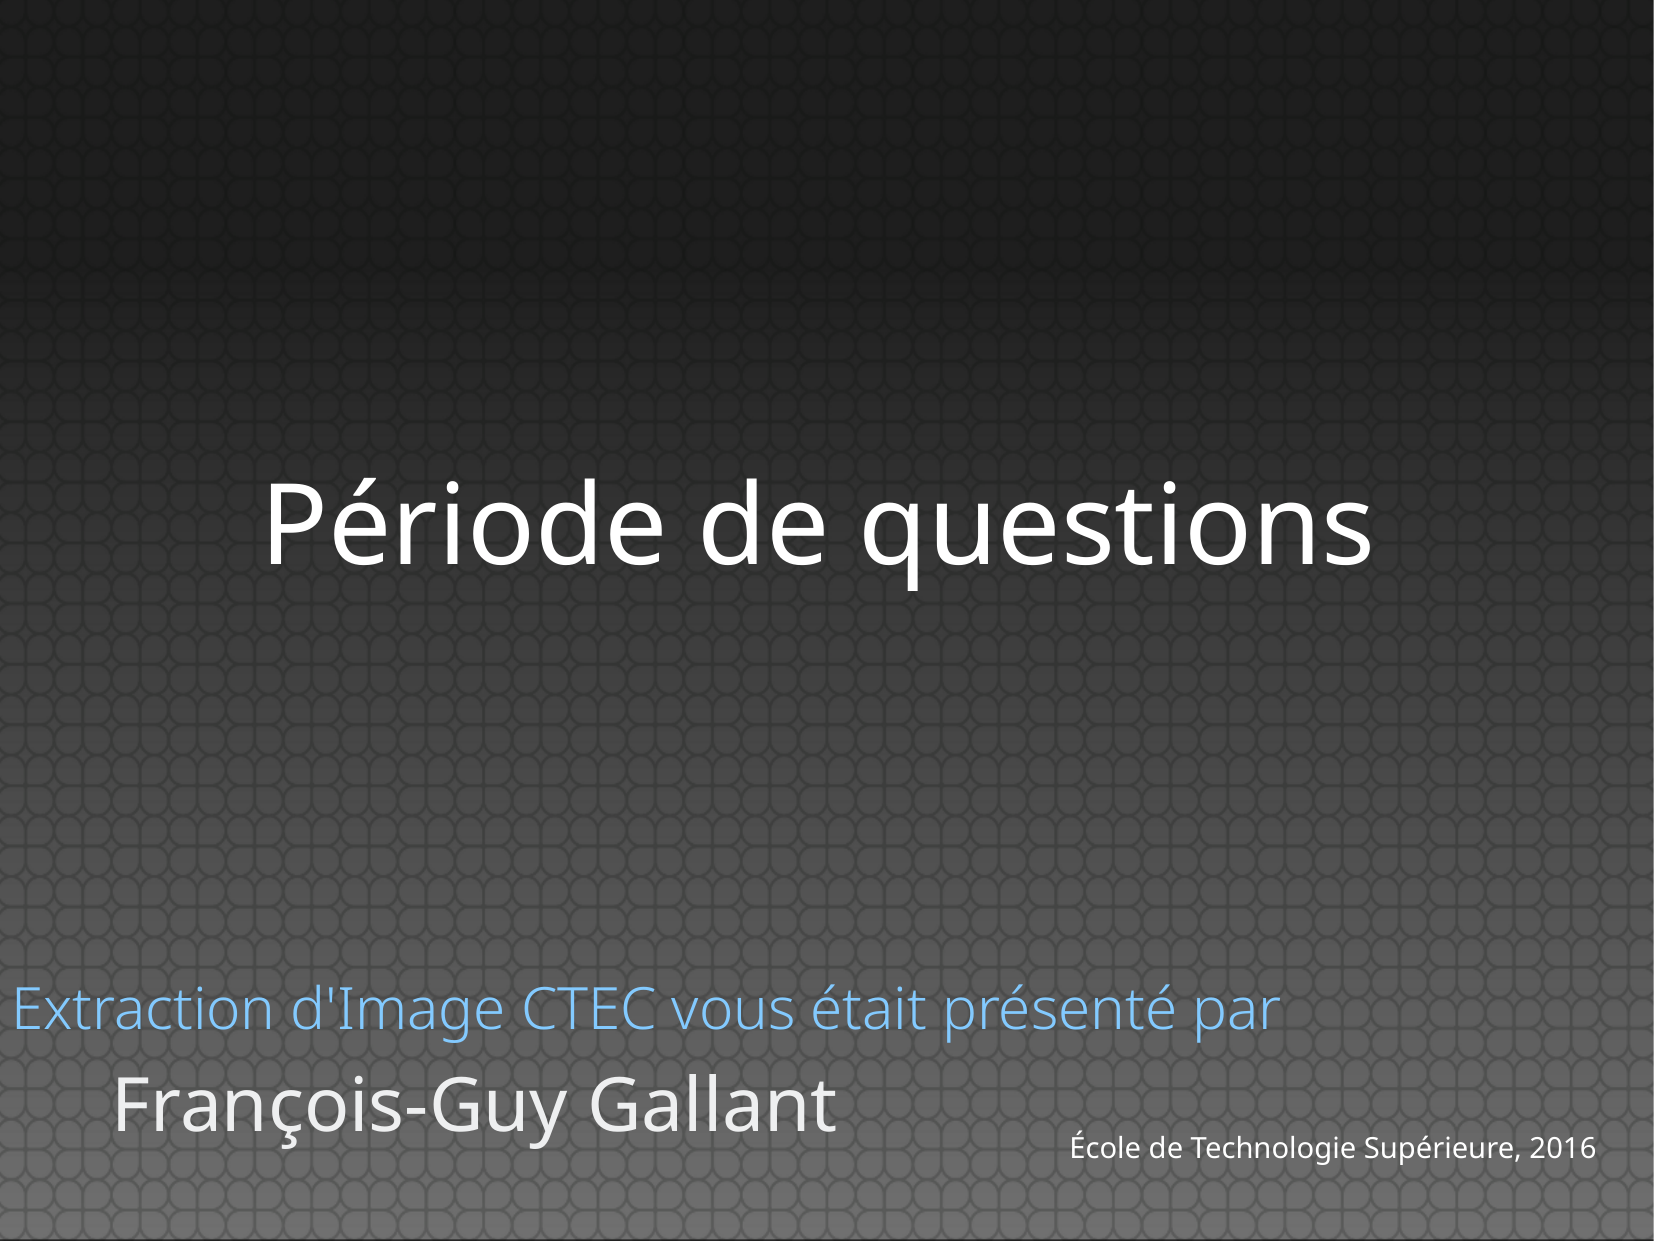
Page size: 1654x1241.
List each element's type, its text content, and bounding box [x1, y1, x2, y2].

text_box François-Guy Gallant [96, 1053, 908, 1146]
title Période de questions [30, 414, 1606, 628]
picture [0, 0, 1654, 1241]
text_box École de Technologie Supérieure, 2016 [1071, 1120, 1612, 1204]
text_box Extraction d'Image CTEC vous était présenté par [46, 960, 1248, 1053]
